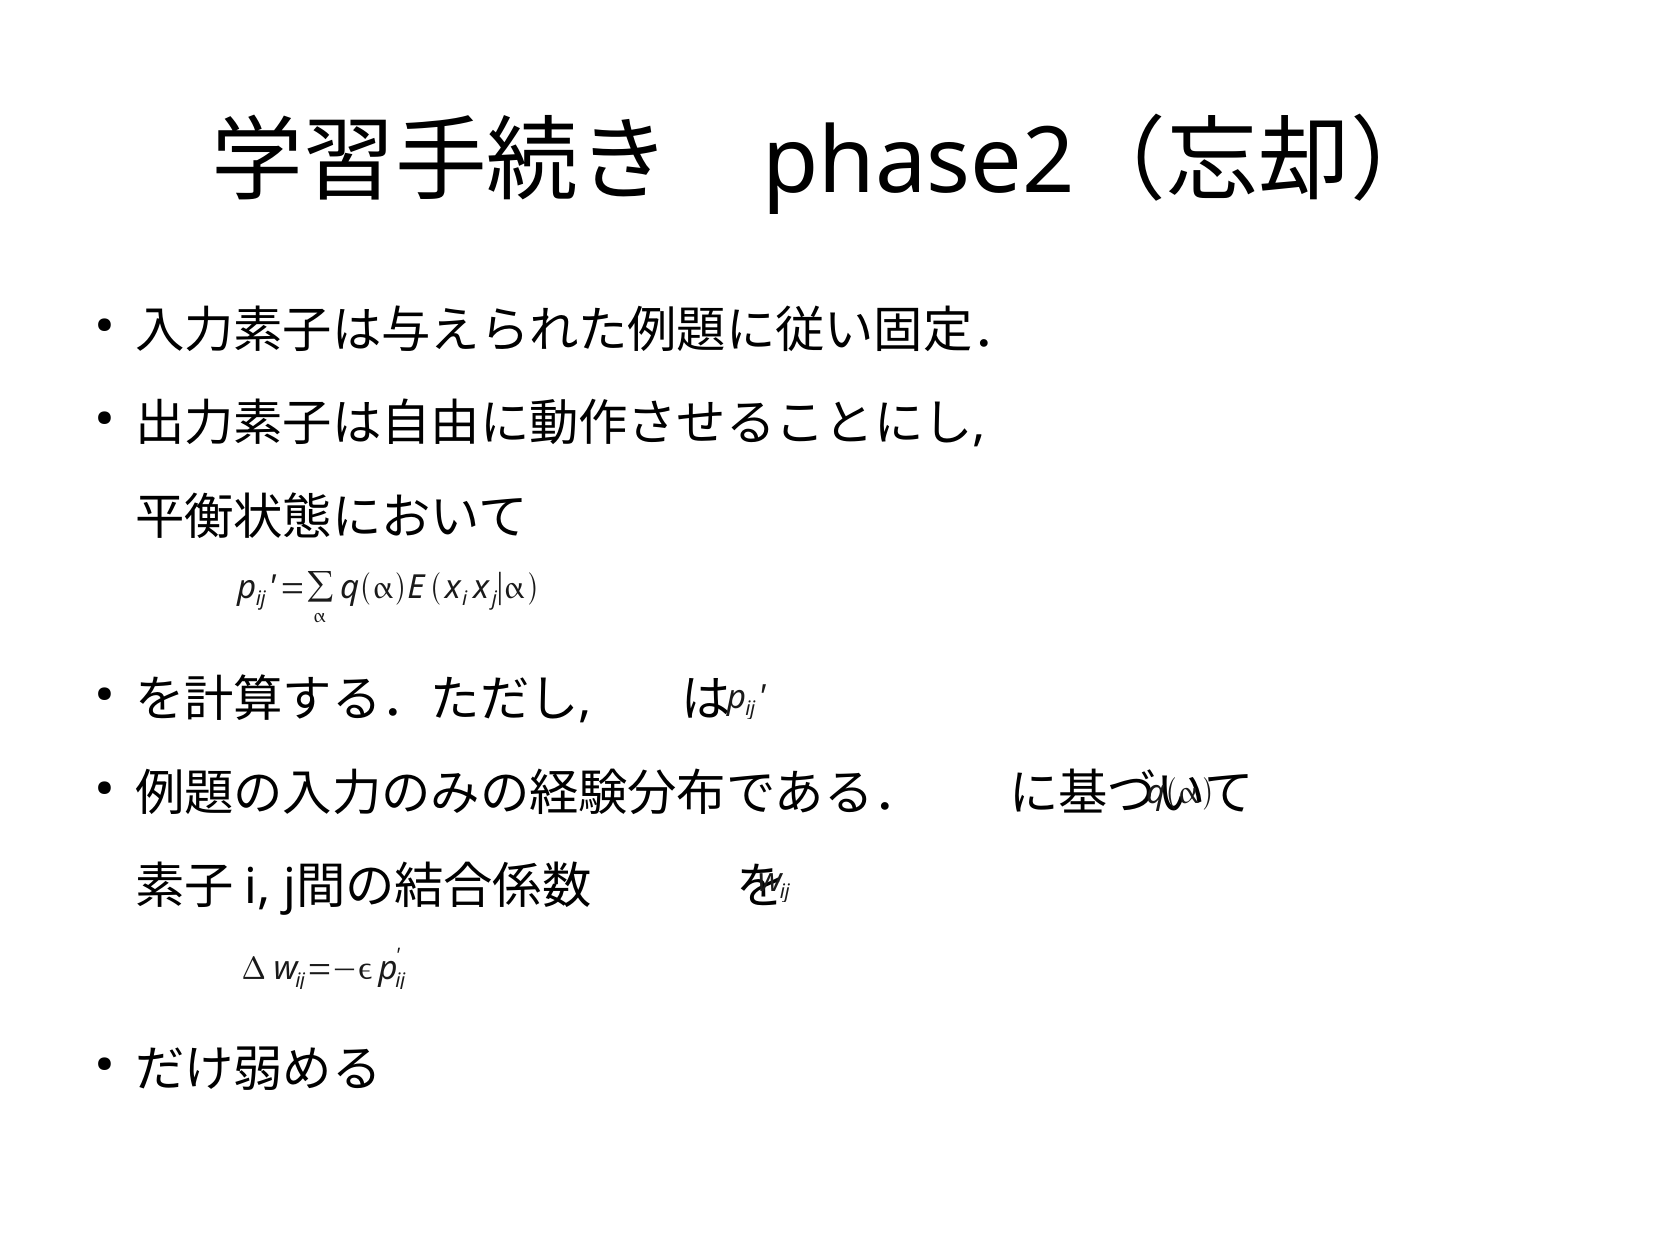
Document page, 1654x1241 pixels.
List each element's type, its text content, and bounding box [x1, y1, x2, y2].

chart [720, 679, 774, 719]
chart [750, 862, 796, 902]
chart [236, 944, 411, 989]
chart [1139, 773, 1218, 812]
chart [230, 569, 544, 626]
title 学習手続き phase2（忘却） [82, 56, 1571, 250]
list 入力素子は与えられた例題に従い固定． 出力素子は自由に動作させることにし, 平衡状態において を計算する．ただし, は 例題の入力のみの経験分布である． に基づいて 素子 i, j間の結合係数 を だけ弱める [82, 290, 1571, 1109]
